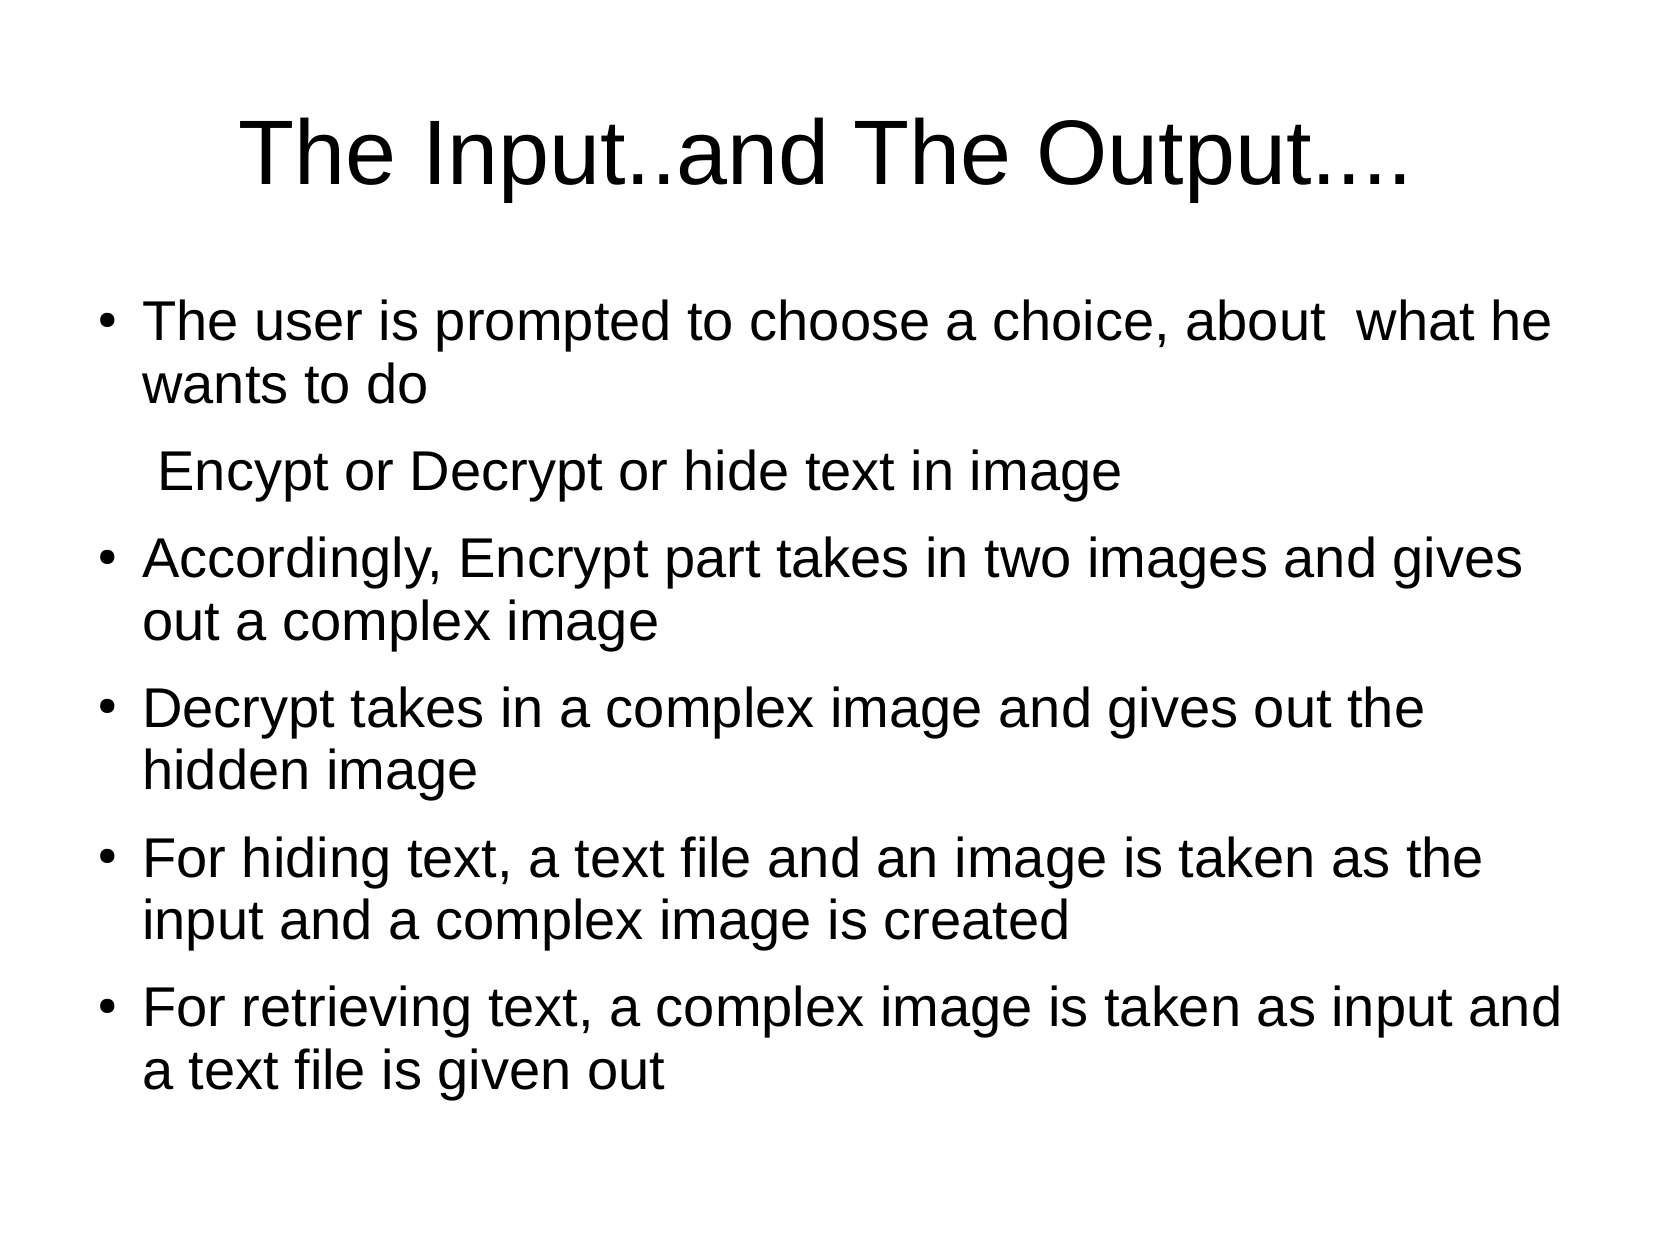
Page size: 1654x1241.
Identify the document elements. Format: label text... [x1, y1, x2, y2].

list The user is prompted to choose a choice, about what he wants to do Encypt or Decrypt or hide text in image Accordingly, Encrypt part takes in two images and gives out a complex image Decrypt takes in a complex image and gives out the hidden image For hiding text, a text file and an image is taken as the input and a complex image is created For retrieving text, a complex image is taken as input and a text file is given out [82, 290, 1571, 1109]
title The Input..and The Output.... [82, 49, 1571, 257]
